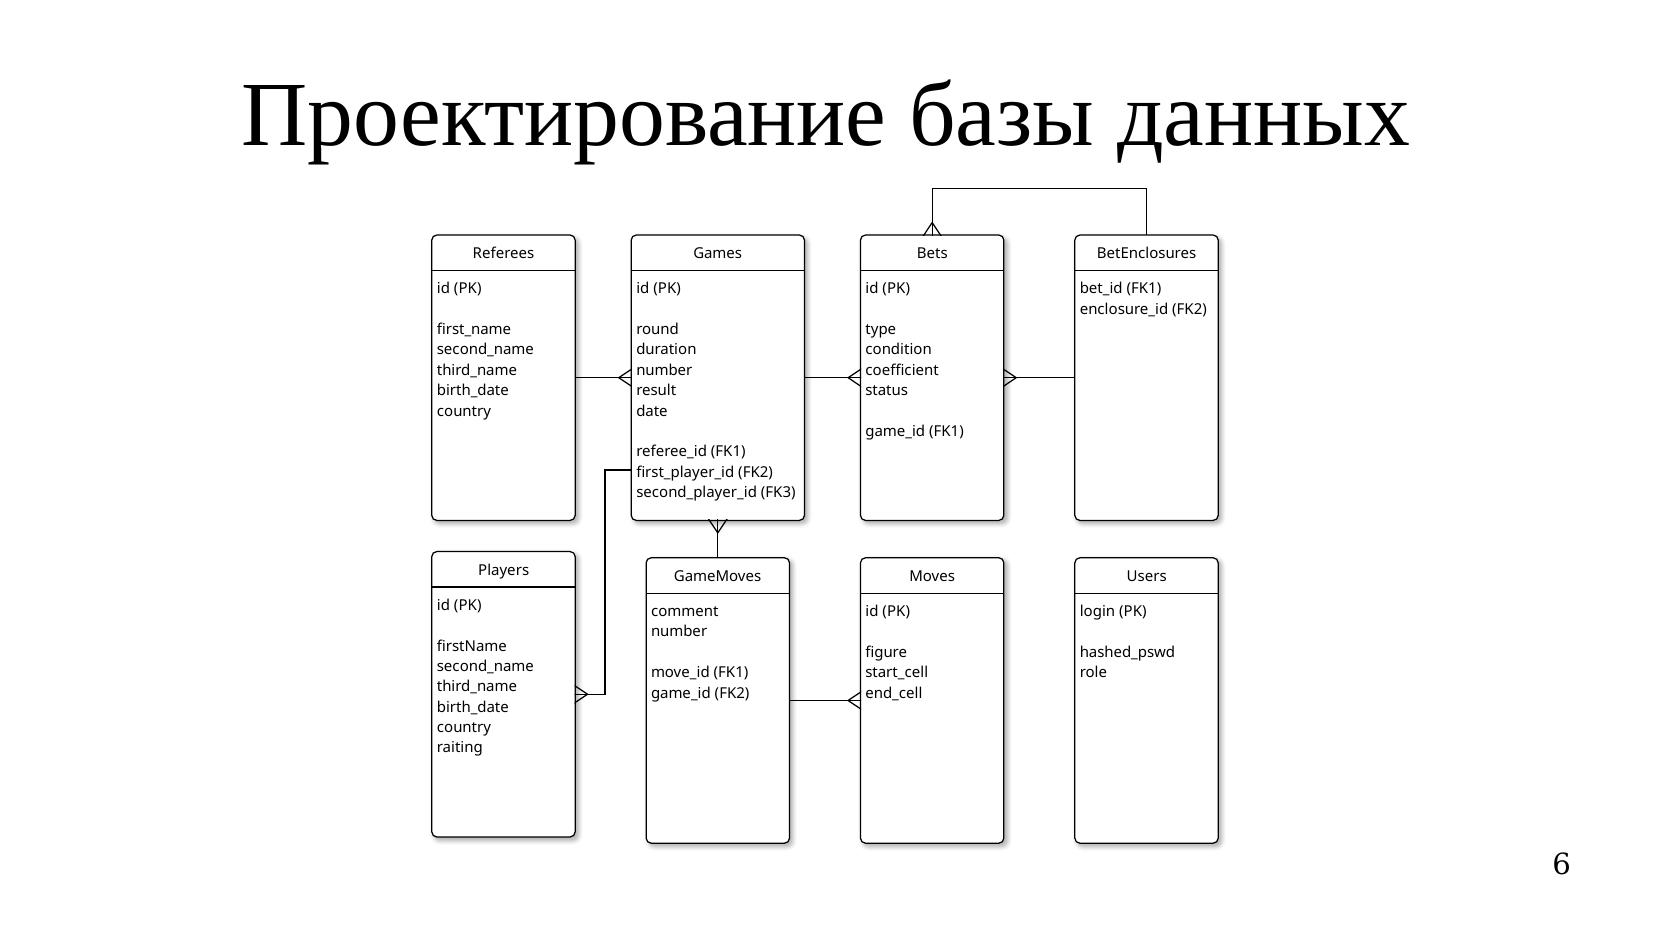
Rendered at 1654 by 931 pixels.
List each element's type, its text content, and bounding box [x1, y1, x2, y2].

picture [412, 168, 1238, 863]
title Проектирование базы данных [82, 37, 1571, 193]
